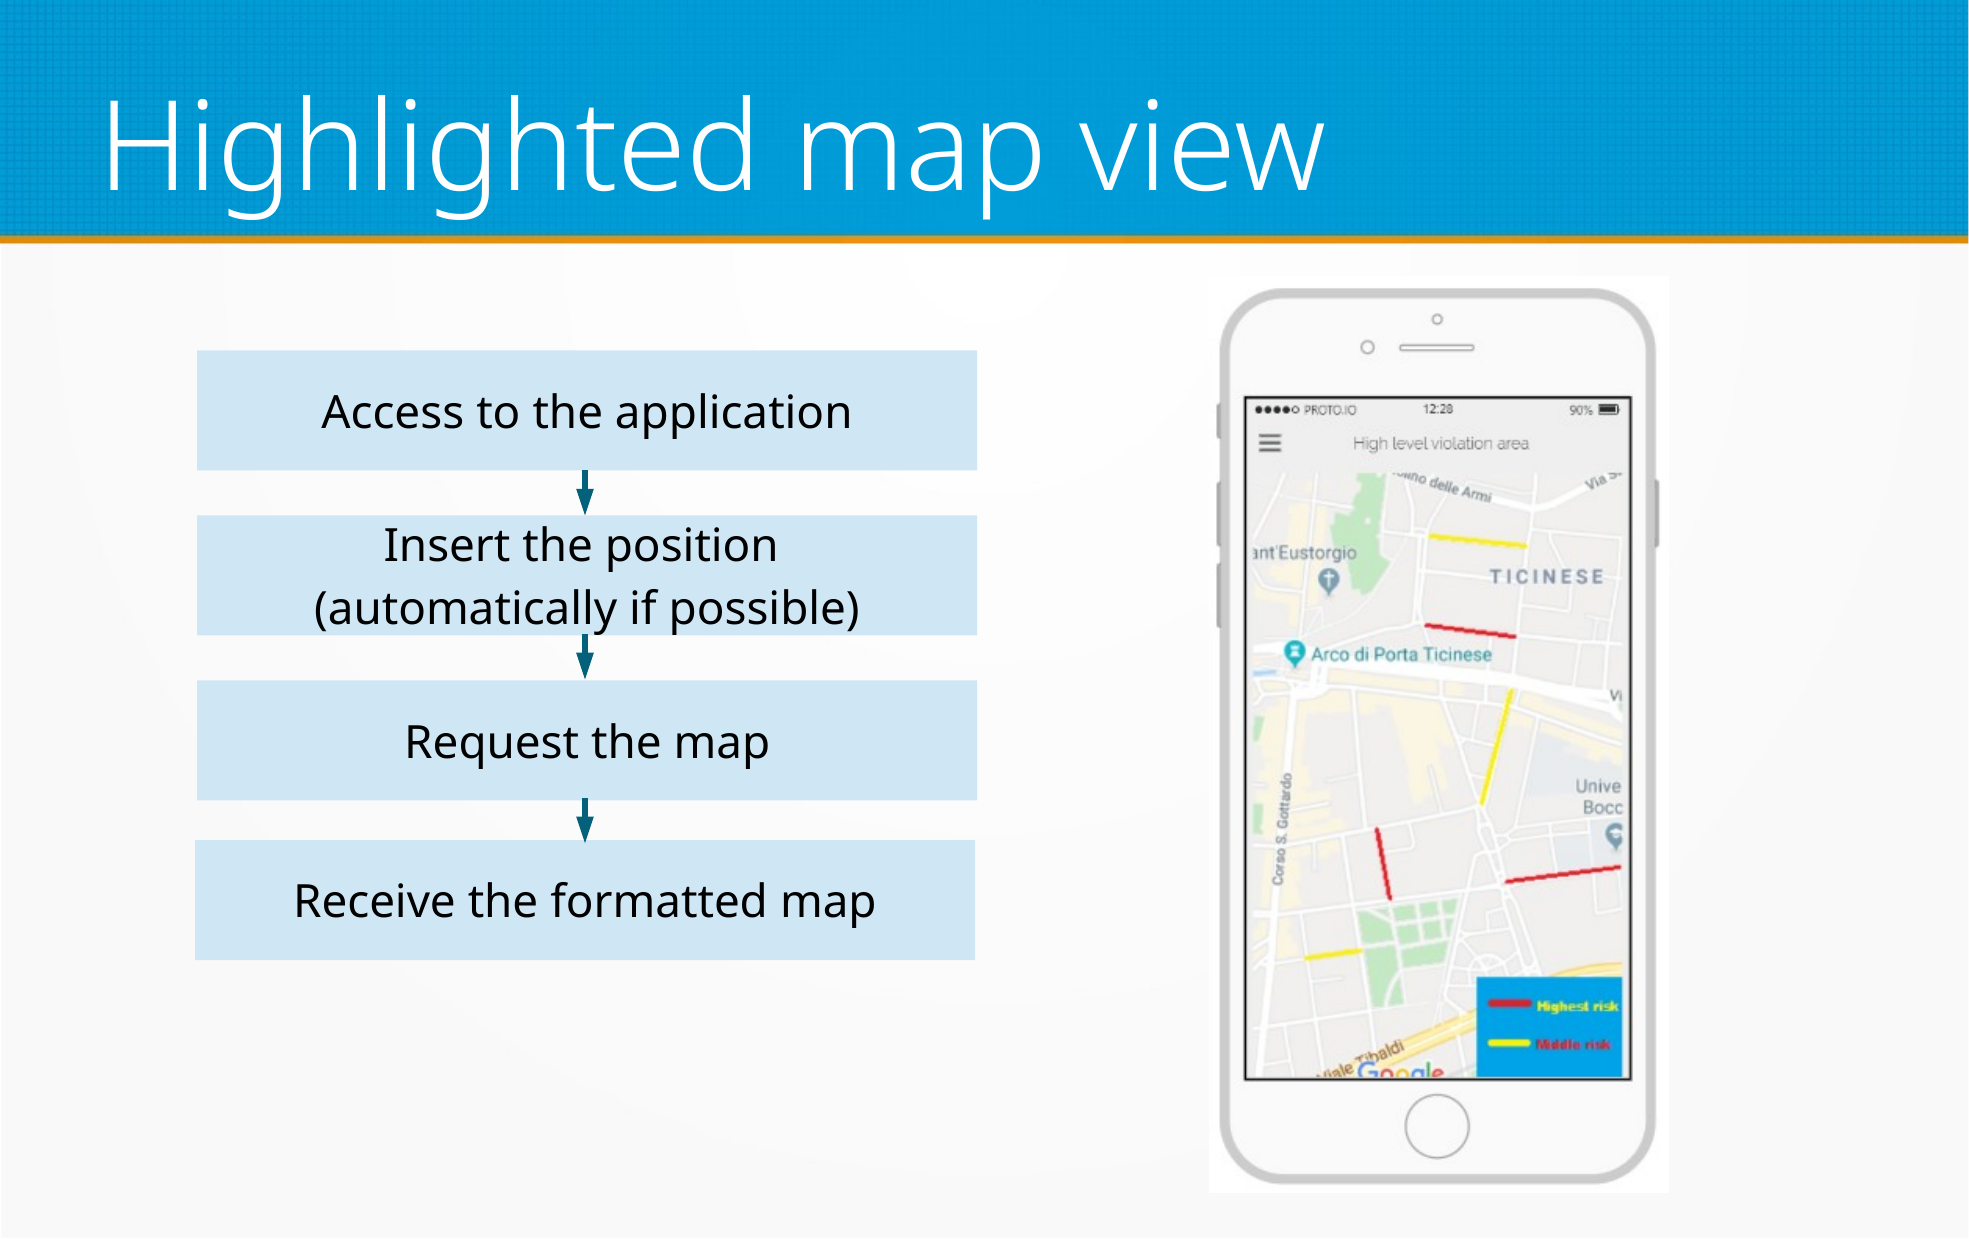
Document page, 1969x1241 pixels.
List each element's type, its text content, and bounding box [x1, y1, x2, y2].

picture [0, 233, 1969, 1241]
title Highlighted map view [98, 19, 1870, 227]
text_box Receive the formatted map [195, 840, 976, 961]
text_box Request the map [197, 680, 978, 801]
text_box Insert the position (automatically if possible) [197, 515, 978, 636]
text_box Access to the application [197, 350, 978, 471]
